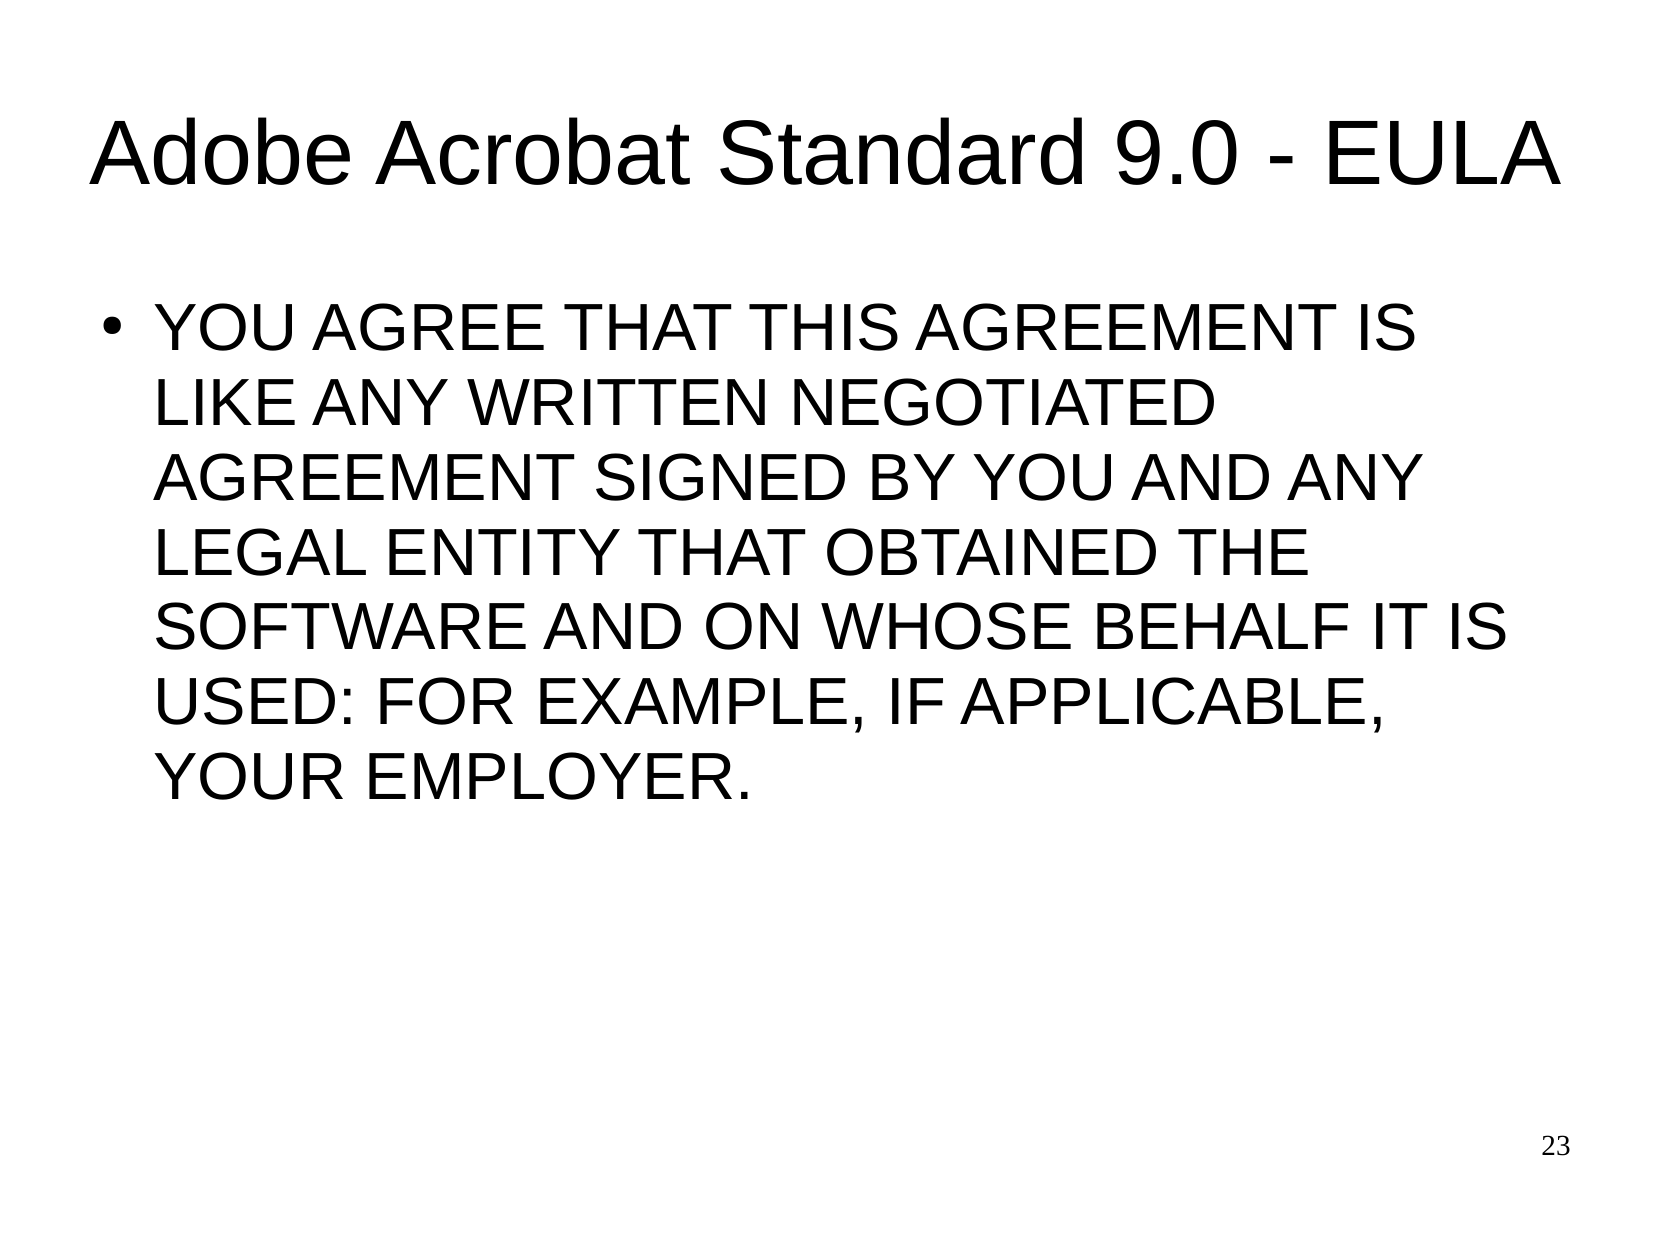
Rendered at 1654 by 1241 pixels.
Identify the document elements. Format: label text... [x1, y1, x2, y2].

title Adobe Acrobat Standard 9.0 - EULA [82, 49, 1571, 257]
list YOU AGREE THAT THIS AGREEMENT IS LIKE ANY WRITTEN NEGOTIATED AGREEMENT SIGNED BY YOU AND ANY LEGAL ENTITY THAT OBTAINED THE SOFTWARE AND ON WHOSE BEHALF IT IS USED: FOR EXAMPLE, IF APPLICABLE, YOUR EMPLOYER. [82, 290, 1571, 1094]
